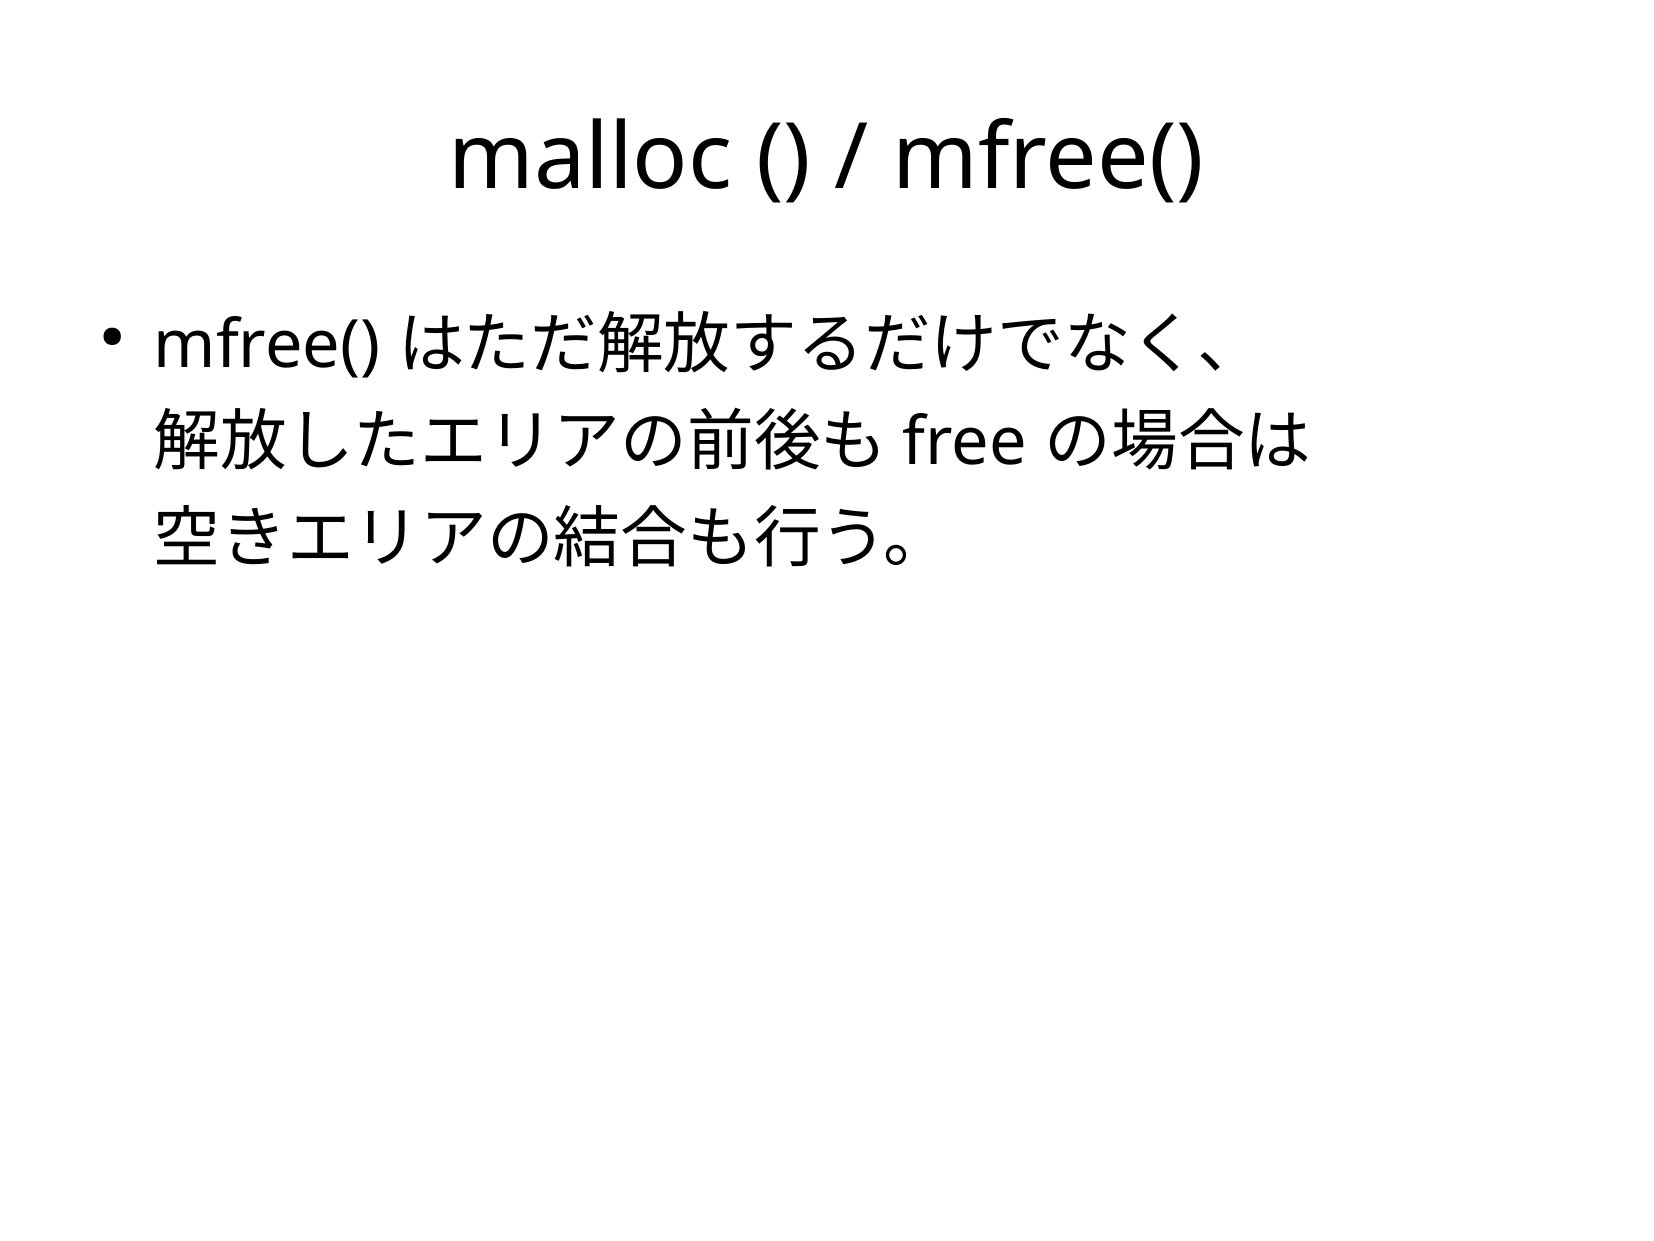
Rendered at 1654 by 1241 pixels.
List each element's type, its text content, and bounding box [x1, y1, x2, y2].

title malloc () / mfree() [82, 49, 1571, 257]
list mfree() はただ解放するだけでなく、 解放したエリアの前後も free の場合は 空きエリアの結合も行う。 [82, 290, 1538, 1170]
